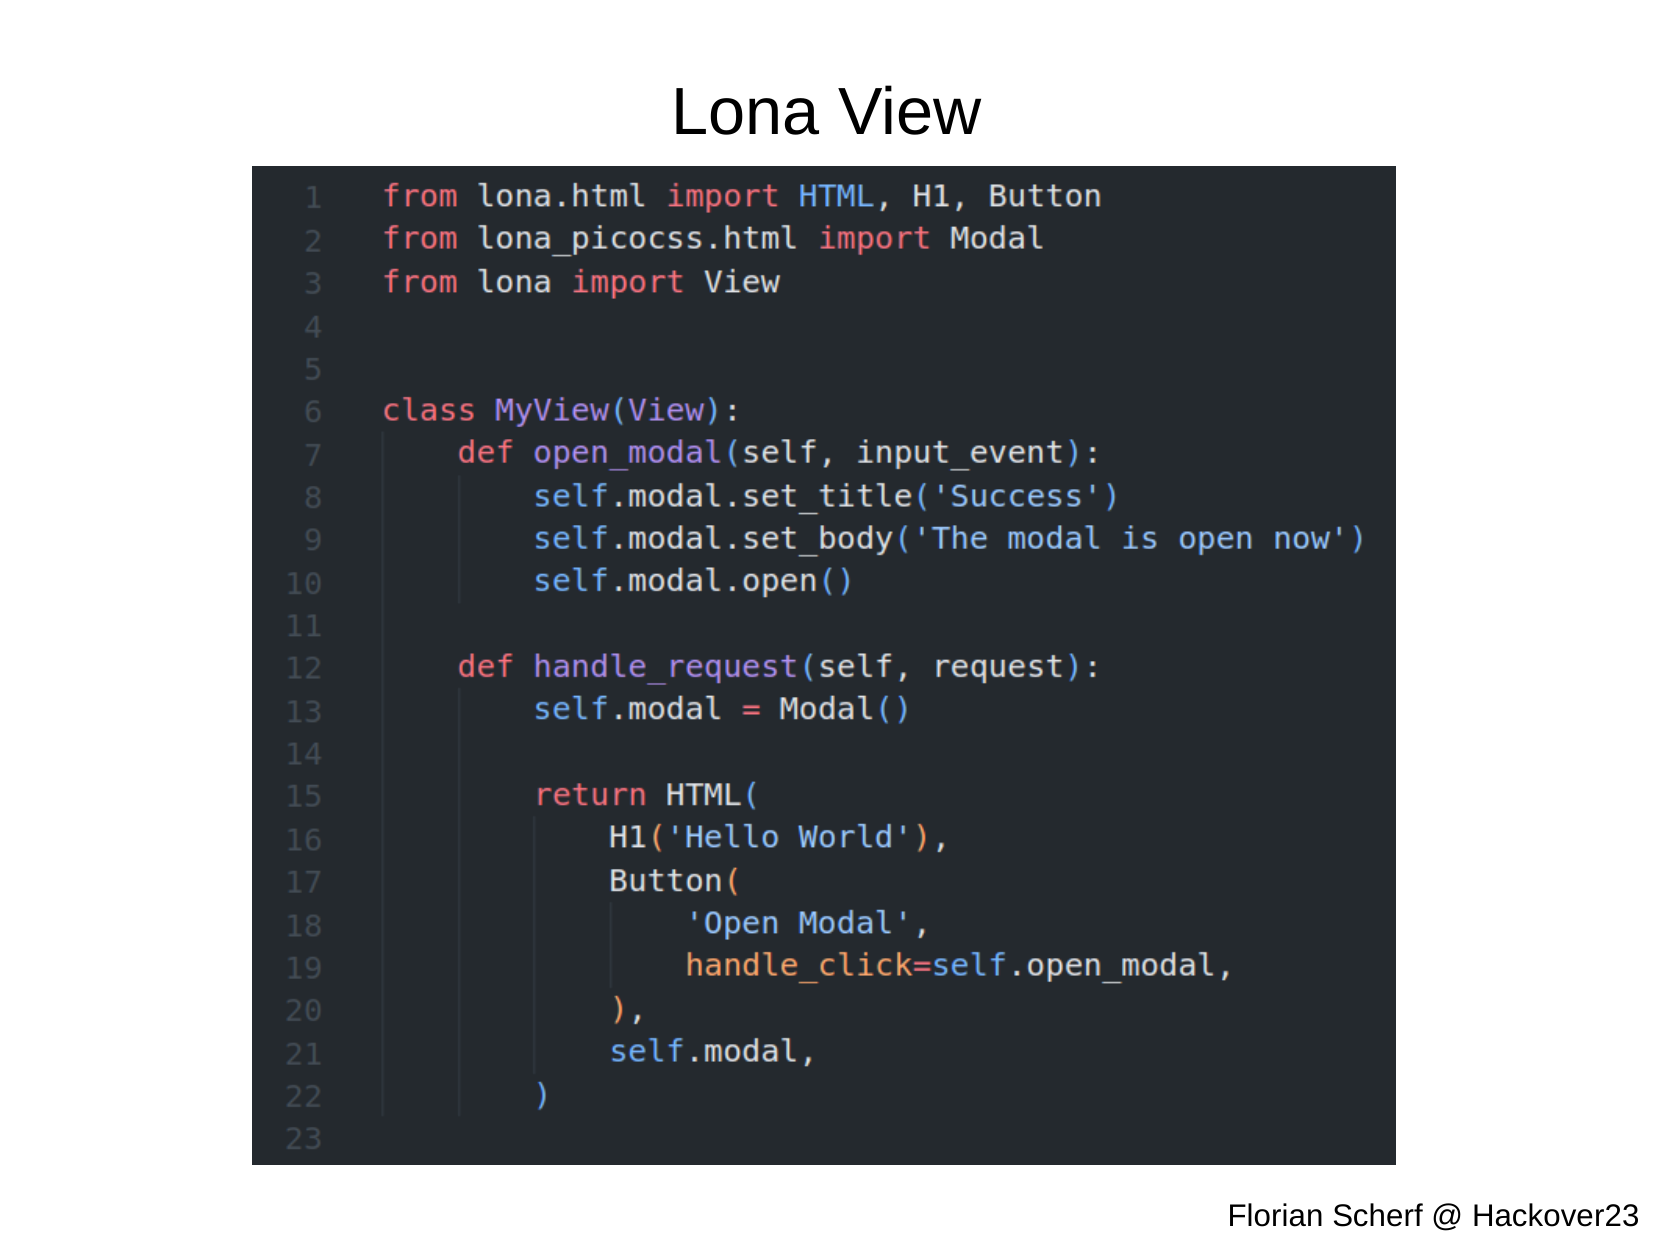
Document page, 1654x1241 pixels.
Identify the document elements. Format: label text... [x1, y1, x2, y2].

list Florian Scherf @ Hackover23 [1156, 1198, 1654, 1241]
picture [252, 166, 1396, 1165]
title Lona View [82, 8, 1571, 216]
